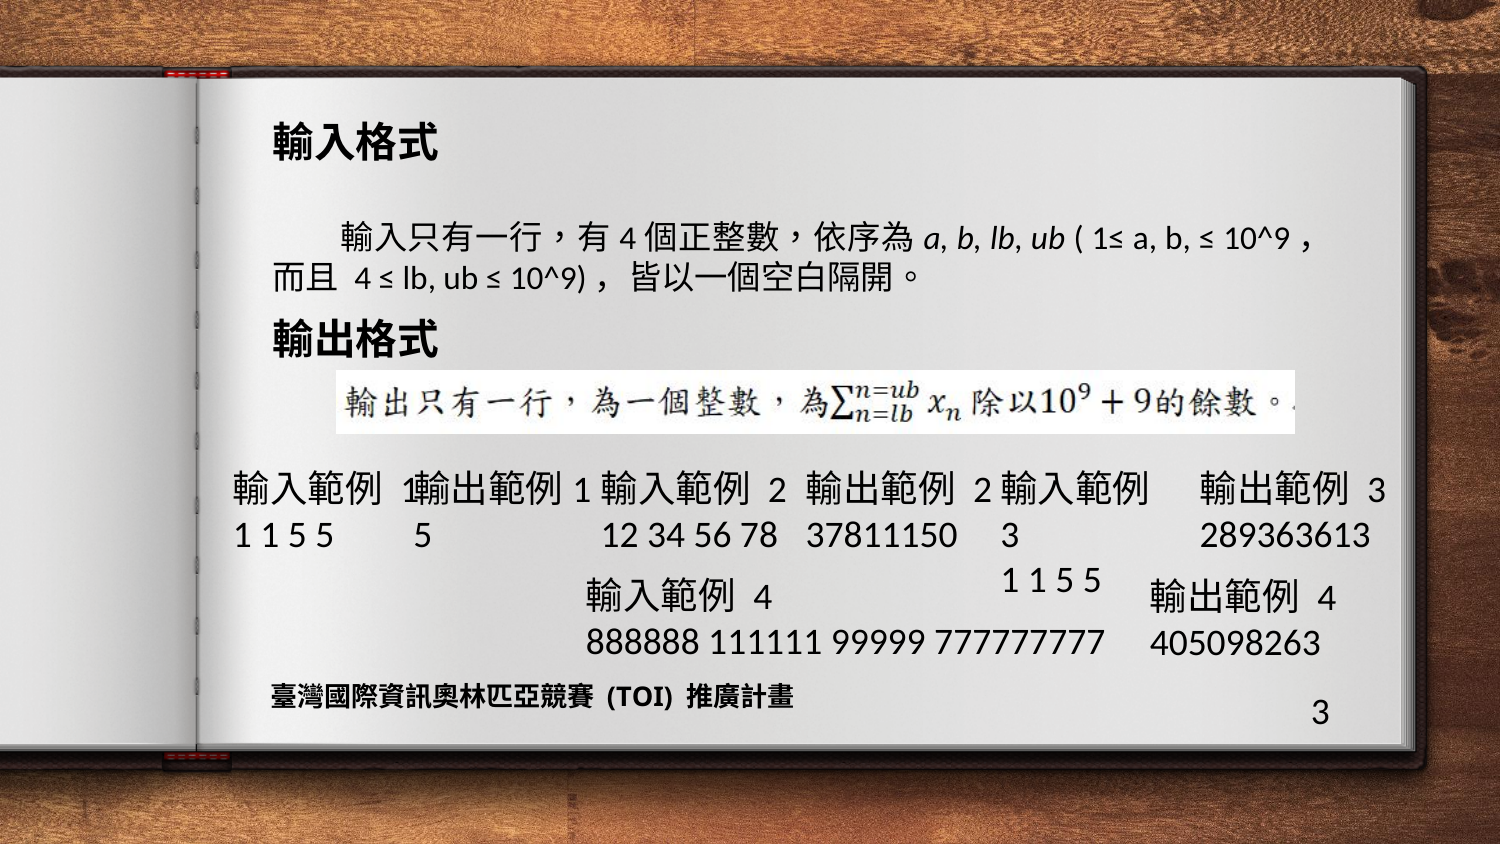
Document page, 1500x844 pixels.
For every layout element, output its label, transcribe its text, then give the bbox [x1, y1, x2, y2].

text_box 輸出格式 [257, 305, 1359, 455]
text_box 3 [1295, 672, 1386, 737]
text_box 輸入範例 3 1 1 5 5 [1029, 457, 1184, 564]
text_box 輸入格式 輸入只有一行，有4個正整數，依序為a, b, lb, ub ( 1≤ a, b, ≤ 10^9，而且 4 ≤ lb, ub ≤ 10^9)，皆以一個空白隔開。 [257, 109, 1347, 305]
text_box 輸出範例 3 289363613 [1184, 457, 1423, 564]
text_box 輸出範例 4 405098263 [1134, 565, 1373, 672]
text_box 輸入範例 4 888888 111111 99999 777777777 [570, 564, 1149, 671]
text_box 輸出範例 2 37811150 [790, 457, 1029, 564]
text_box 輸入範例 1 1 1 5 5 [217, 457, 398, 564]
text_box 輸入範例 2 12 34 56 78 [585, 457, 790, 564]
picture [336, 370, 1295, 434]
text_box 輸出範例1 5 [398, 457, 585, 564]
